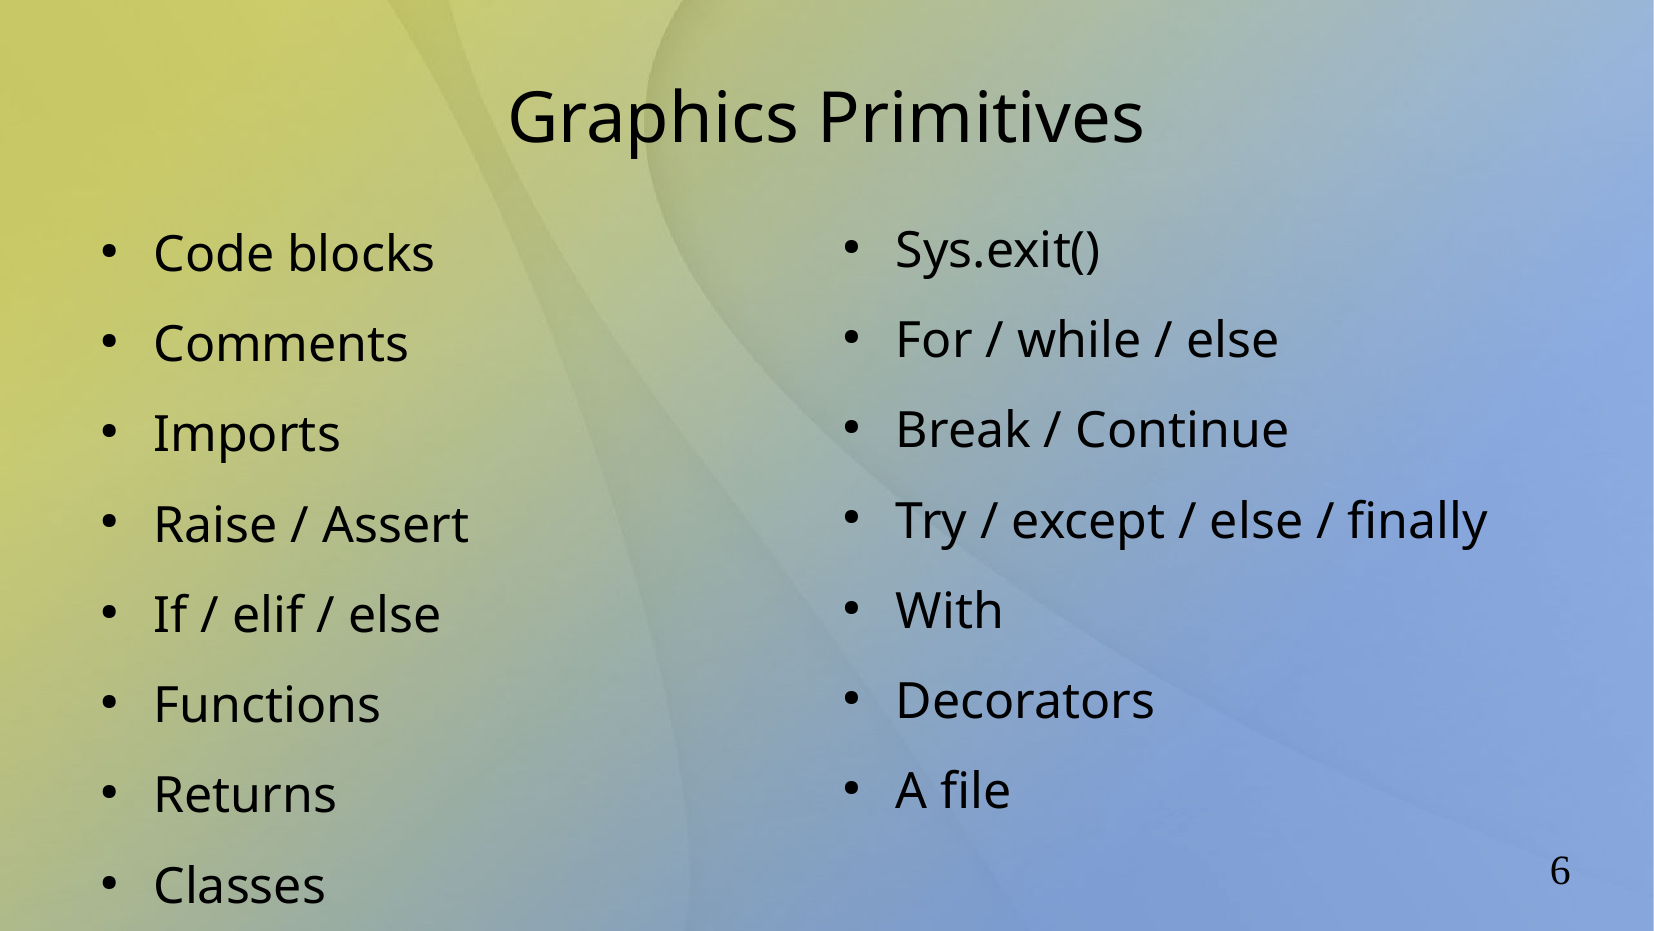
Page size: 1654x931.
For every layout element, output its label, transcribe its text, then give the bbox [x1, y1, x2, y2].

title Graphics Primitives [82, 37, 1571, 193]
list Sys.exit() For / while / else Break / Continue Try / except / else / finally With Decorators A file [825, 213, 1501, 836]
picture [0, 0, 1654, 931]
list Code blocks Comments Imports Raise / Assert If / elif / else Functions Returns Classes [82, 217, 811, 862]
